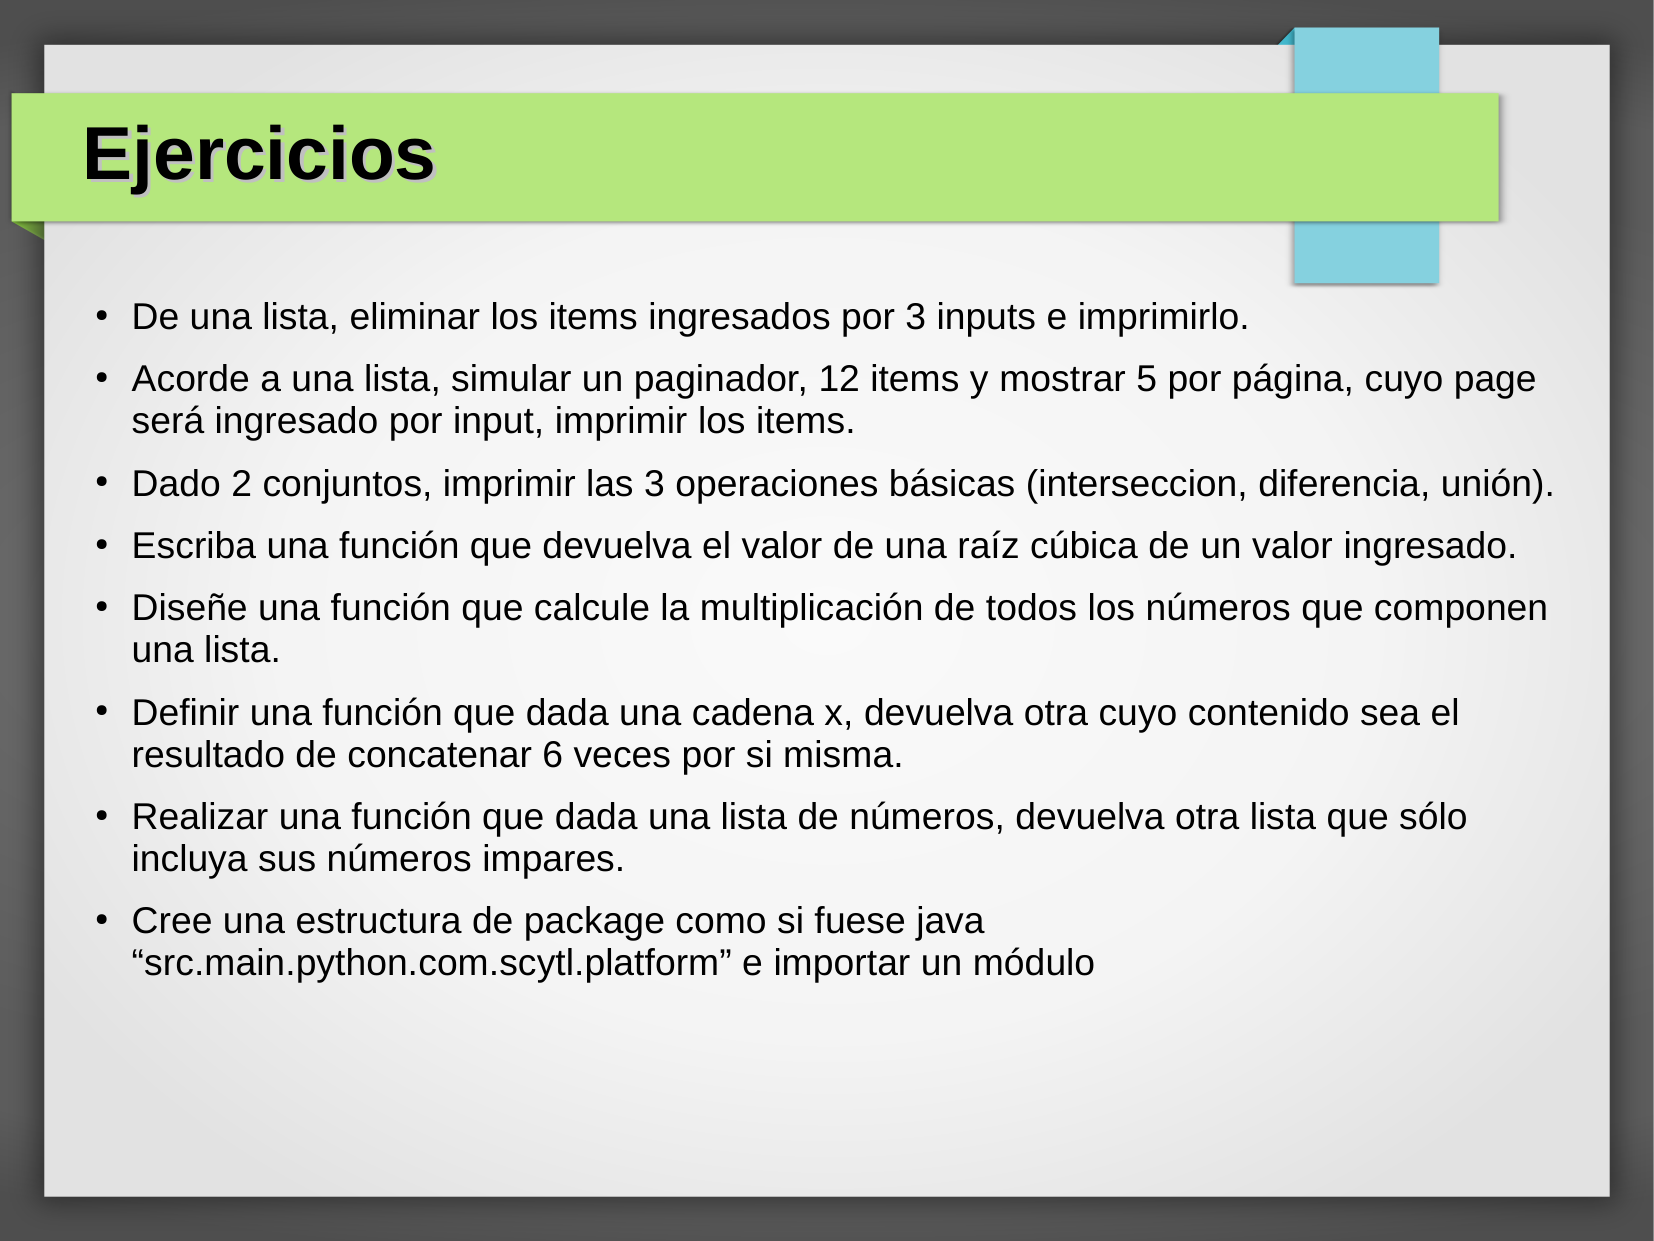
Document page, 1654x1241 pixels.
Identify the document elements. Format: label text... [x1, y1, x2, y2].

list De una lista, eliminar los items ingresados por 3 inputs e imprimirlo. Acorde a una lista, simular un paginador, 12 items y mostrar 5 por página, cuyo page será ingresado por input, imprimir los items. Dado 2 conjuntos, imprimir las 3 operaciones básicas (interseccion, diferencia, unión). Escriba una función que devuelva el valor de una raíz cúbica de un valor ingresado. Diseñe una función que calcule la multiplicación de todos los números que componen una lista. Definir una función que dada una cadena x, devuelva otra cuyo contenido sea el resultado de concatenar 6 veces por si misma. Realizar una función que dada una lista de números, devuelva otra lista que sólo incluya sus números impares. Cree una estructura de package como si fuese java “src.main.python.com.scytl.platform” e importar un módulo [82, 295, 1571, 1015]
title Ejercicios [82, 94, 1264, 213]
picture [0, 0, 1654, 1241]
